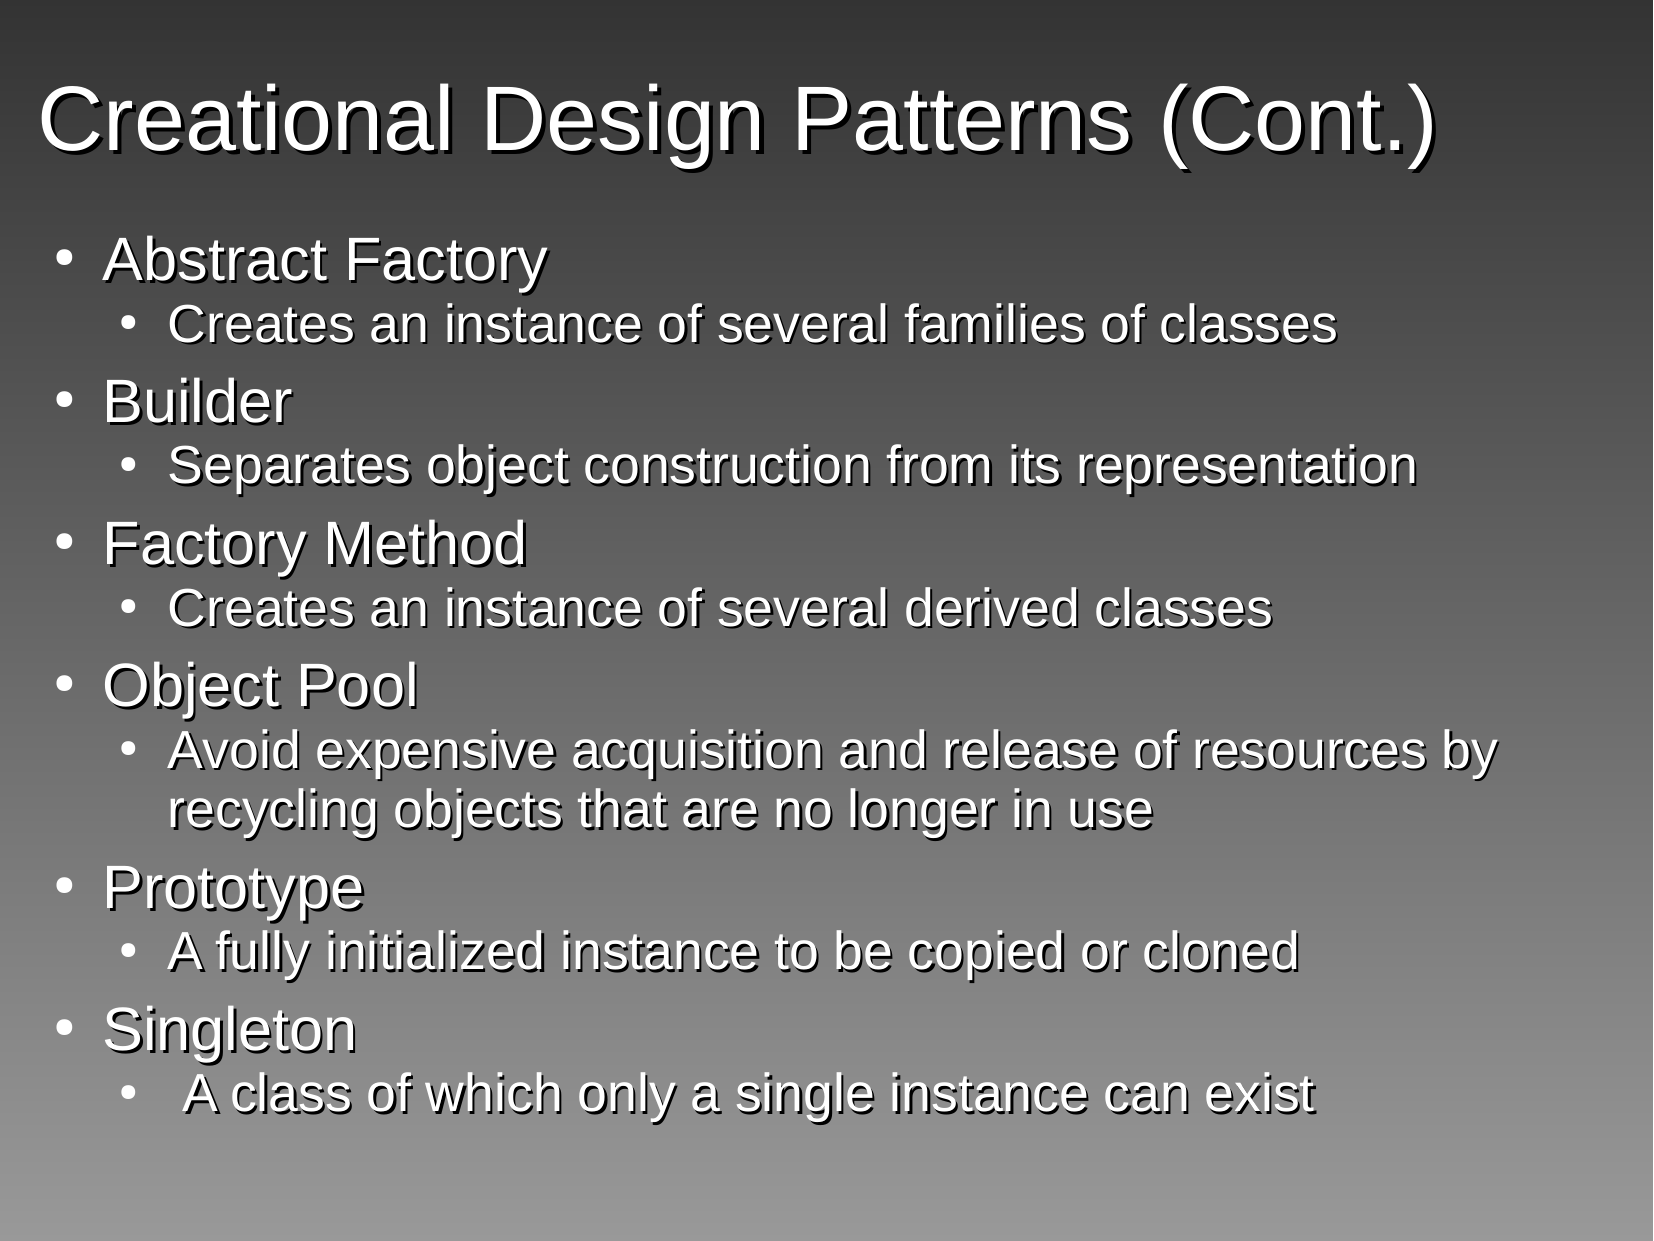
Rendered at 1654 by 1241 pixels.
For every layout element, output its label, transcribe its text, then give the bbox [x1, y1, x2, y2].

title Creational Design Patterns (Cont.) [37, 56, 1613, 181]
list Abstract Factory Creates an instance of several families of classes Builder Separates object construction from its representation Factory Method Creates an instance of several derived classes Object Pool Avoid expensive acquisition and release of resources by recycling objects that are no longer in use Prototype A fully initialized instance to be copied or cloned Singleton A class of which only a single instance can exist [37, 225, 1613, 1126]
